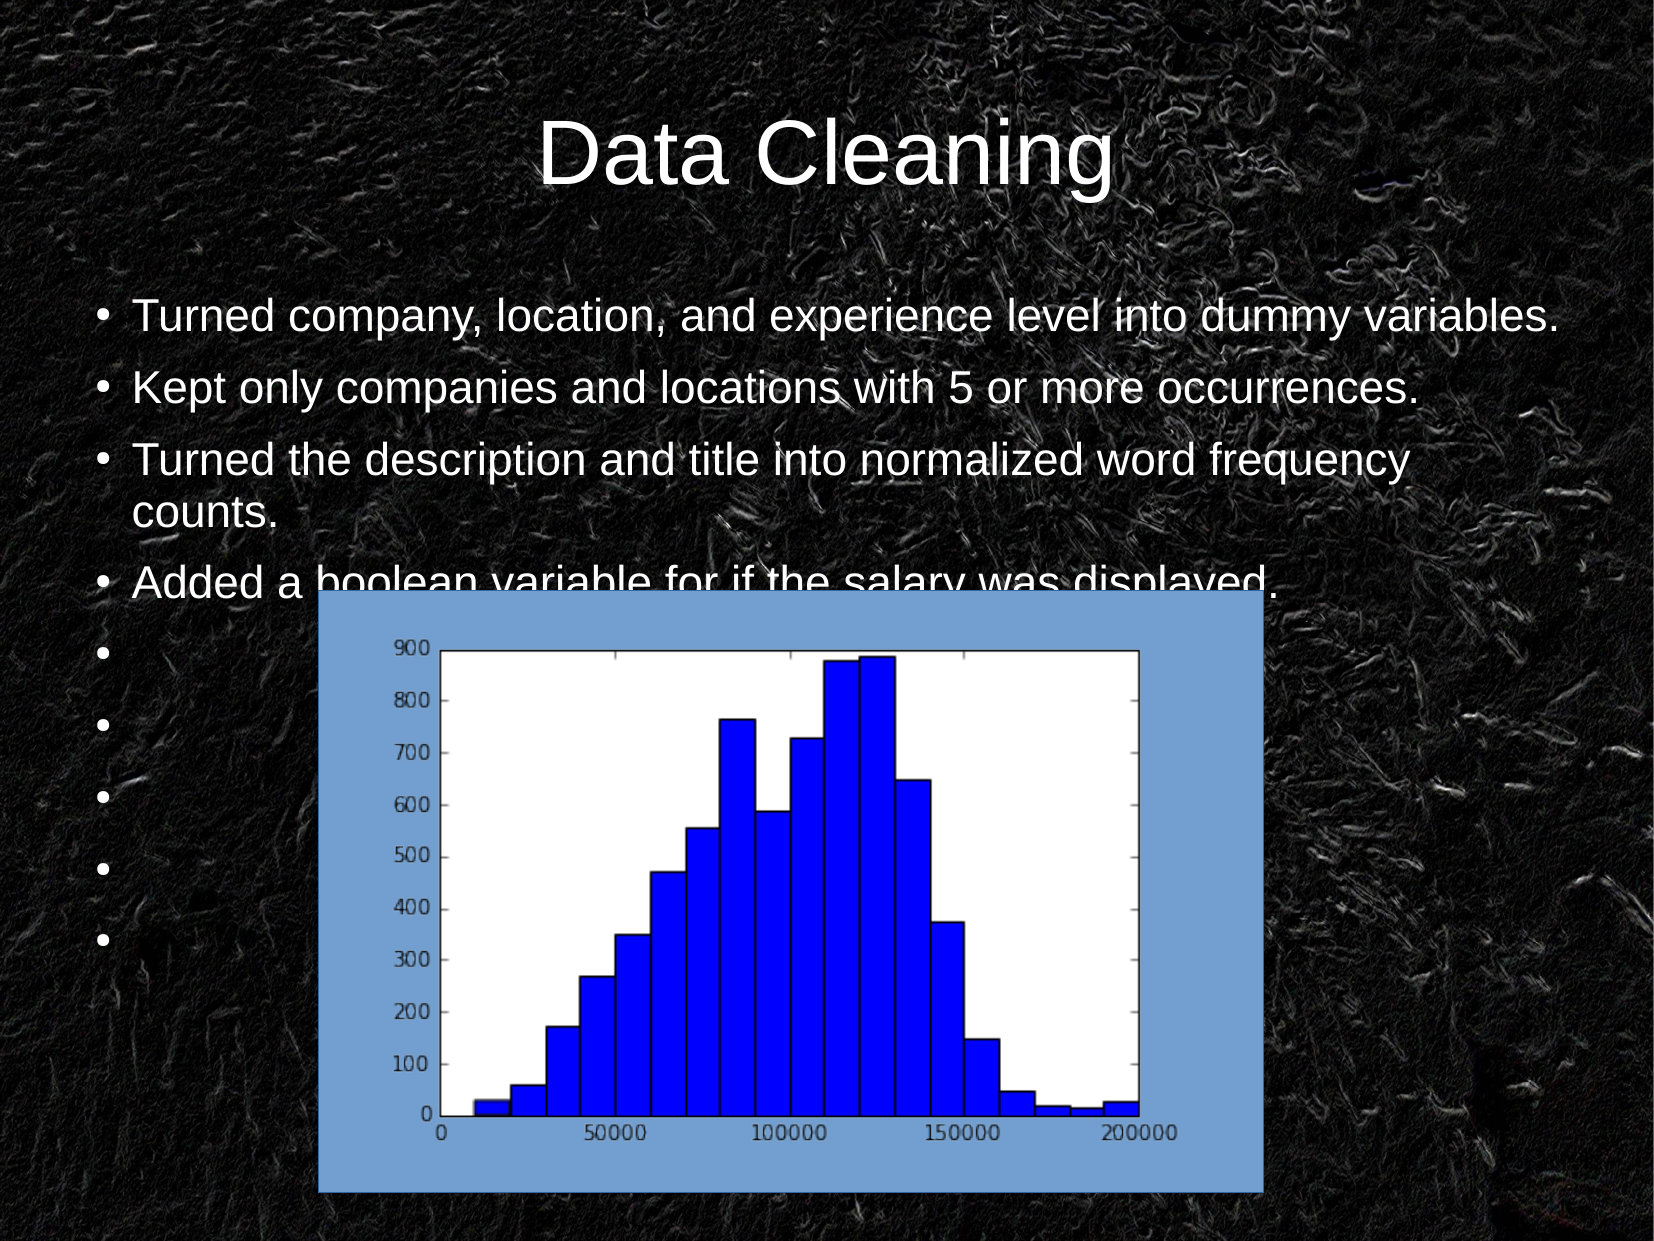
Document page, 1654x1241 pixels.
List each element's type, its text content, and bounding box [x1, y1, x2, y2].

picture [0, 0, 1654, 1241]
text_box [318, 590, 1264, 1193]
list Turned company, location, and experience level into dummy variables. Kept only companies and locations with 5 or more occurrences. Turned the description and title into normalized word frequency counts. Added a boolean variable for if the salary was displayed. [82, 290, 1571, 1010]
title Data Cleaning [82, 49, 1571, 257]
